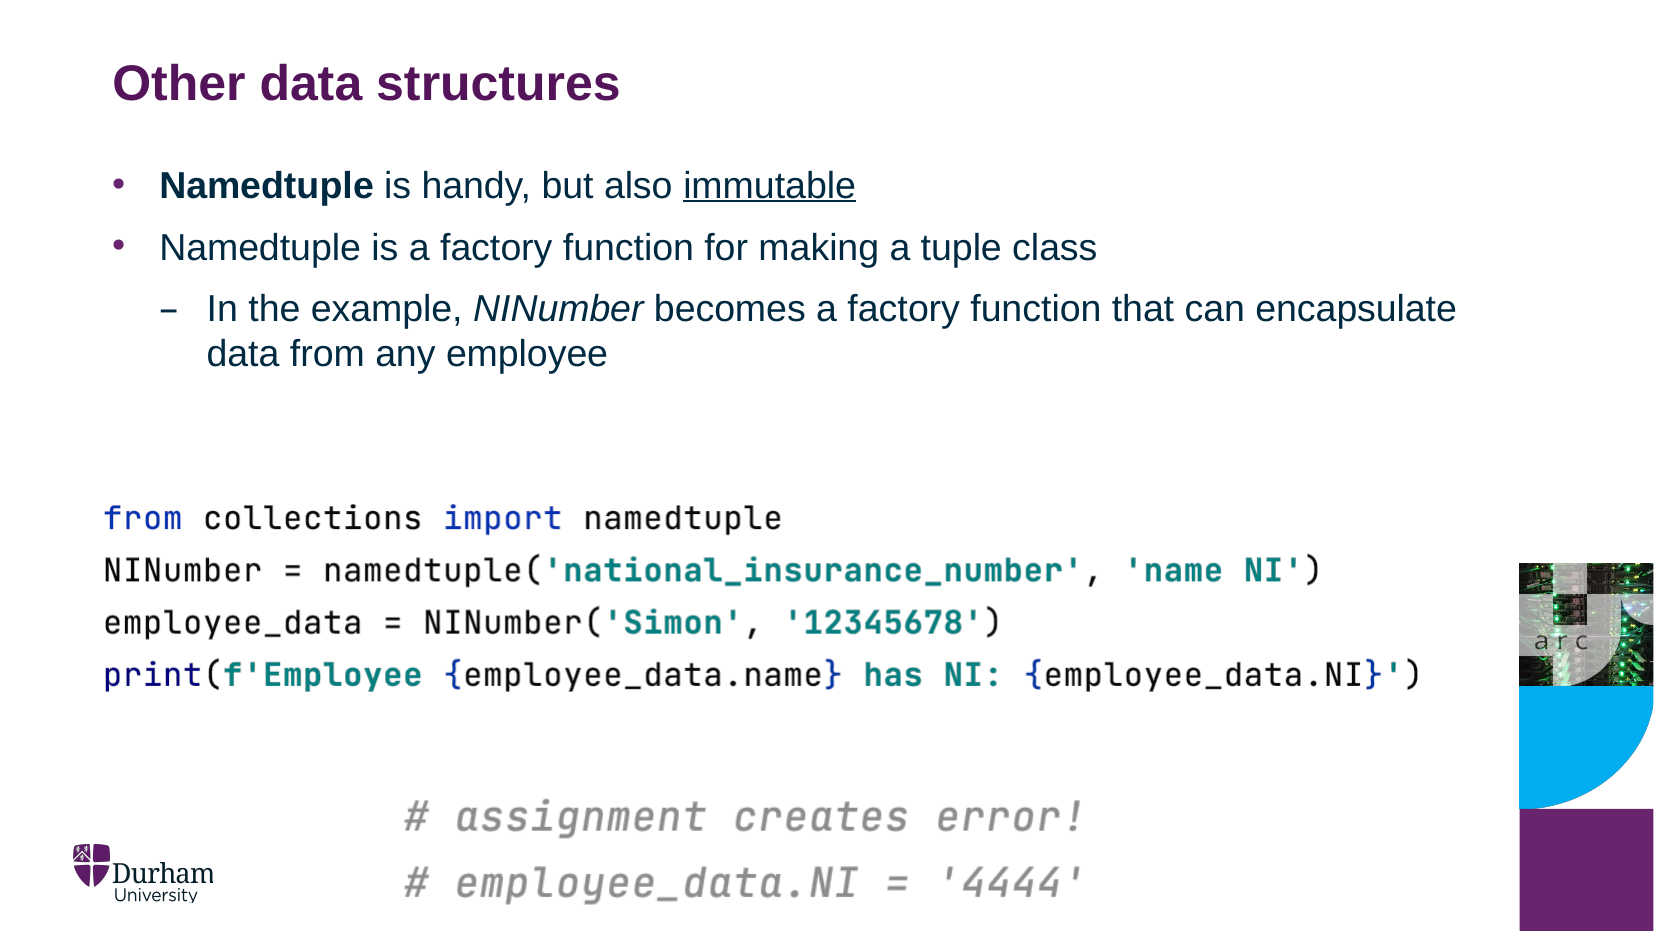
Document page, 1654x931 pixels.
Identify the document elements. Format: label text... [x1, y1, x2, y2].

picture [1519, 563, 1654, 685]
text_box [1519, 808, 1654, 931]
list Namedtuple is handy, but also immutable Namedtuple is a factory function for making a tuple class In the example, NINumber becomes a factory function that can encapsulate data from any employee [112, 160, 1520, 512]
picture [73, 844, 213, 903]
title Other data structures [112, 50, 1542, 206]
picture [1548, 709, 1654, 808]
picture [93, 499, 1428, 708]
picture [389, 785, 1161, 920]
